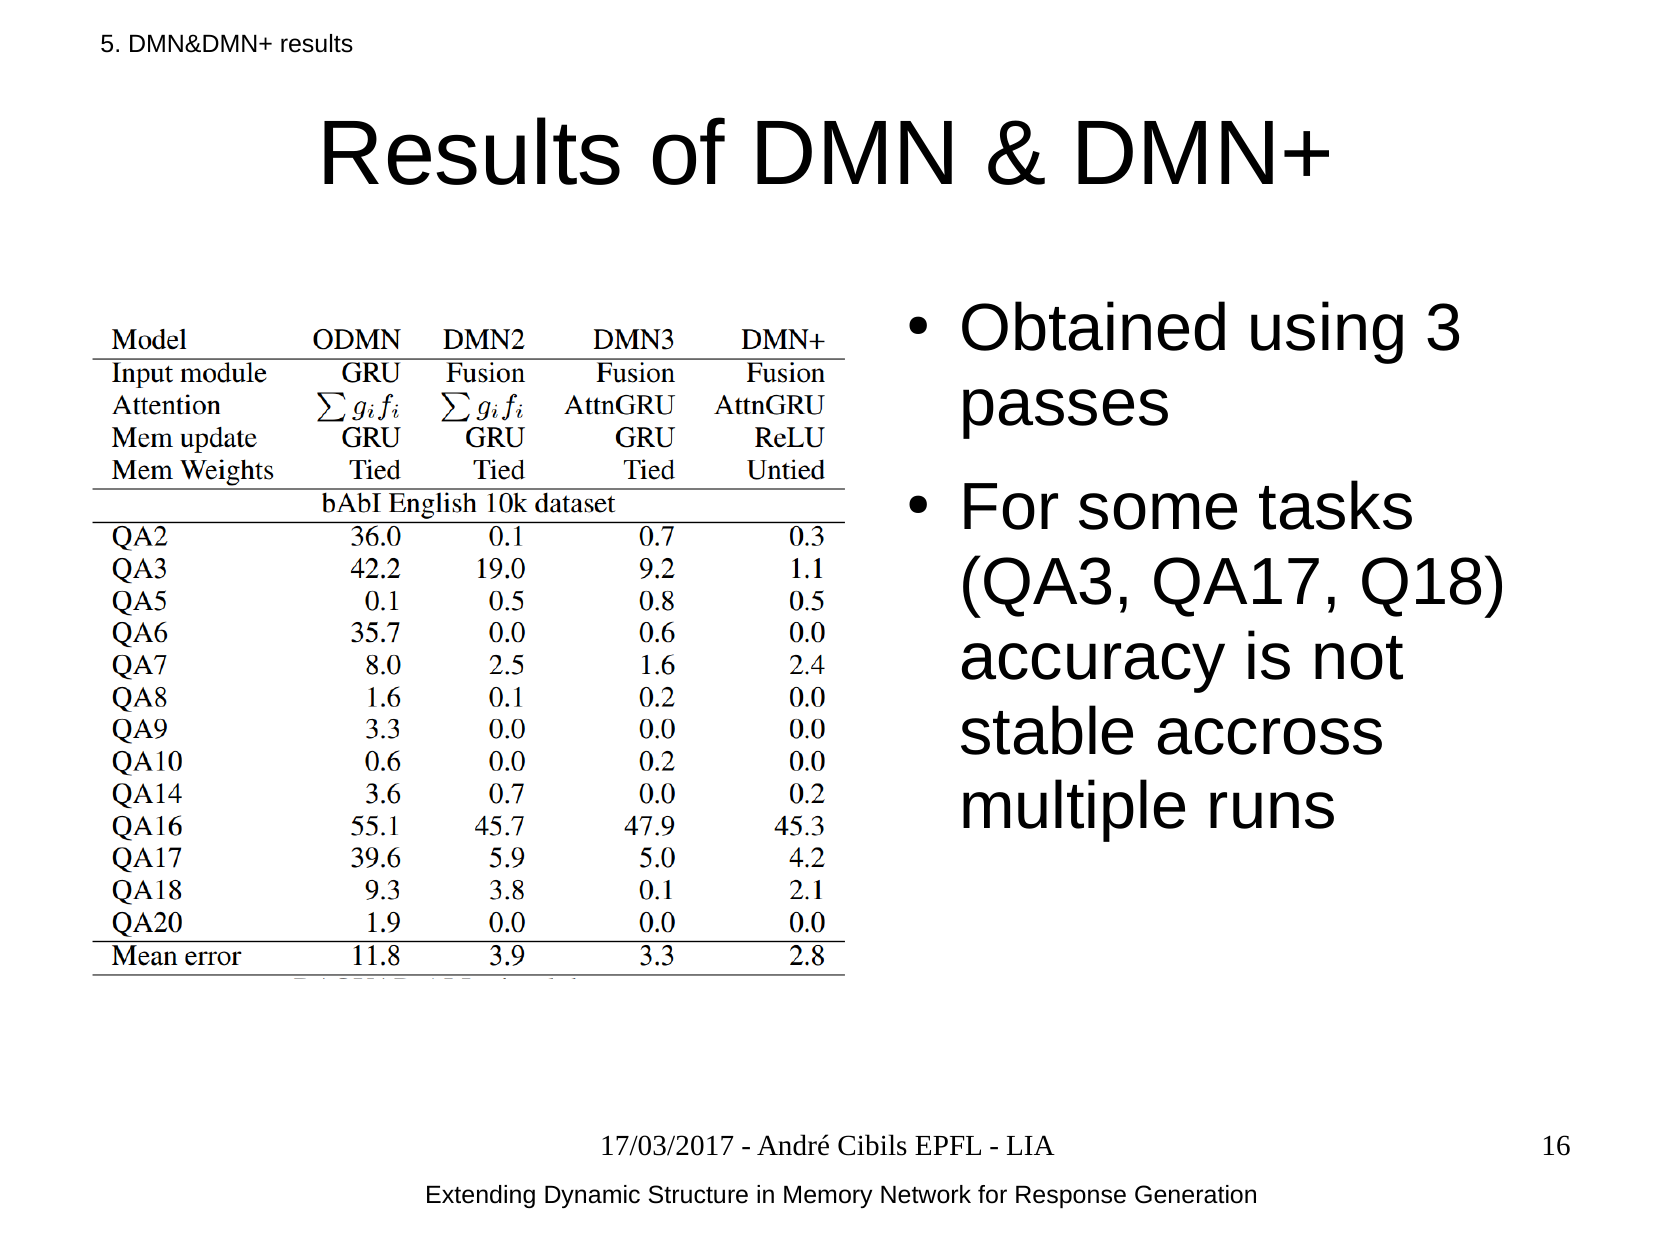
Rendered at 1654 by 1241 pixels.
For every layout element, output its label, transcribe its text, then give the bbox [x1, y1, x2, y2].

title Results of DMN & DMN+ [82, 49, 1571, 257]
picture [88, 324, 850, 979]
list Obtained using 3 passes For some tasks (QA3, QA17, Q18) accuracy is not stable accross multiple runs [888, 290, 1574, 1109]
list 5. DMN&DMN+ results [29, 29, 945, 58]
list Extending Dynamic Structure in Memory Network for Response Generation [354, 1181, 1270, 1210]
